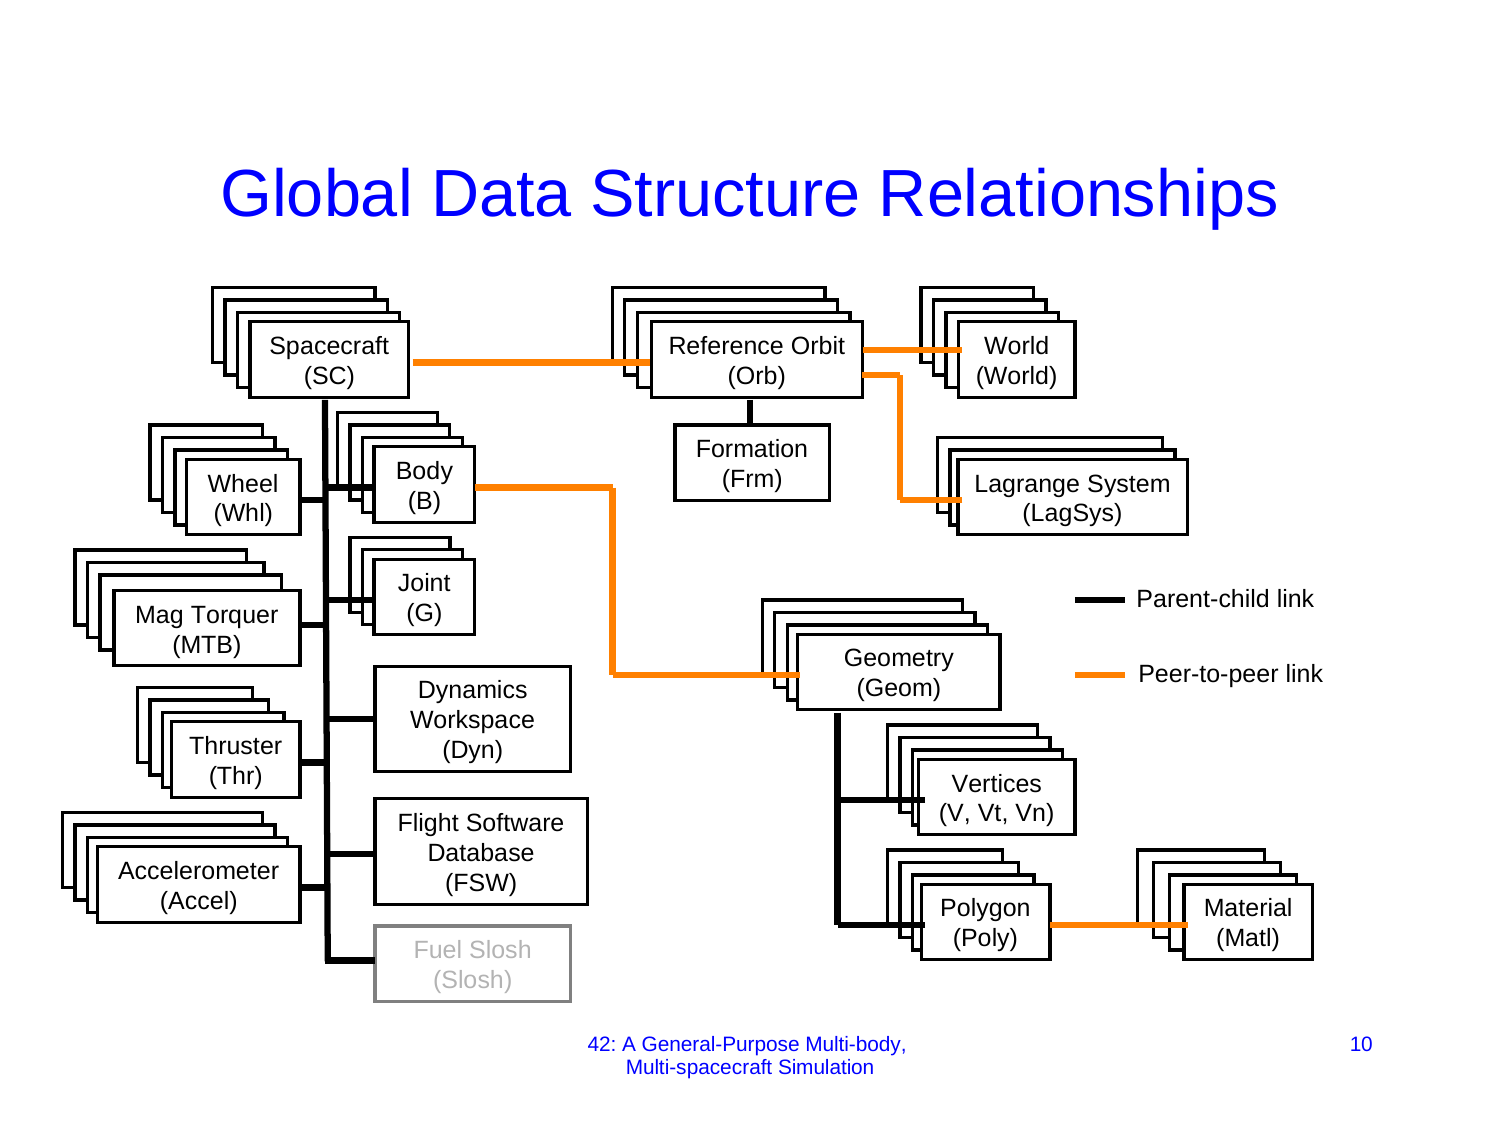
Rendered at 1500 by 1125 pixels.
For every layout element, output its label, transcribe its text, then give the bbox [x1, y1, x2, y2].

text_box World (World) [958, 321, 1075, 398]
text_box Reference Orbit (Orb) [651, 321, 863, 398]
text_box [62, 812, 288, 913]
text_box Peer-to-peer link [1123, 650, 1339, 696]
text_box Dynamics Workspace (Dyn) [375, 666, 571, 772]
text_box [774, 678, 797, 700]
text_box Parent-child link [1121, 575, 1330, 621]
text_box [899, 928, 921, 951]
text_box [887, 725, 1063, 797]
text_box [1153, 928, 1183, 950]
text_box Lagrange System (LagSys) [957, 459, 1188, 535]
text_box [212, 287, 400, 388]
text_box [350, 603, 373, 625]
text_box [612, 287, 850, 388]
text_box [937, 437, 1175, 497]
text_box [921, 353, 958, 388]
text_box Joint (G) [373, 559, 475, 635]
text_box Body (B) [373, 446, 475, 523]
text_box [349, 491, 373, 513]
text_box Spacecraft (SC) [249, 321, 409, 398]
text_box Flight Software Database (FSW) [375, 798, 588, 905]
text_box Material (Matl) [1183, 884, 1313, 960]
text_box [887, 849, 1035, 922]
text_box Geometry (Geom) [797, 634, 1000, 710]
text_box [762, 600, 988, 672]
text_box Formation (Frm) [674, 424, 830, 501]
text_box [75, 549, 282, 650]
text_box [937, 503, 957, 526]
text_box [337, 412, 463, 484]
text_box [149, 425, 288, 526]
title Global Data Structure Relationships [112, 99, 1388, 288]
text_box Polygon (Poly) [921, 884, 1050, 960]
text_box Vertices (V, Vt, Vn) [918, 759, 1076, 835]
text_box Mag Torquer (MTB) [113, 590, 301, 666]
text_box [900, 803, 918, 826]
text_box Wheel (Whl) [186, 459, 301, 535]
text_box Accelerometer (Accel) [97, 846, 301, 923]
text_box [137, 687, 285, 788]
text_box [350, 537, 463, 597]
text_box Fuel Slosh (Slosh) [375, 926, 571, 1002]
text_box [921, 287, 1059, 347]
text_box Thruster (Thr) [171, 721, 301, 798]
text_box [1137, 849, 1297, 922]
